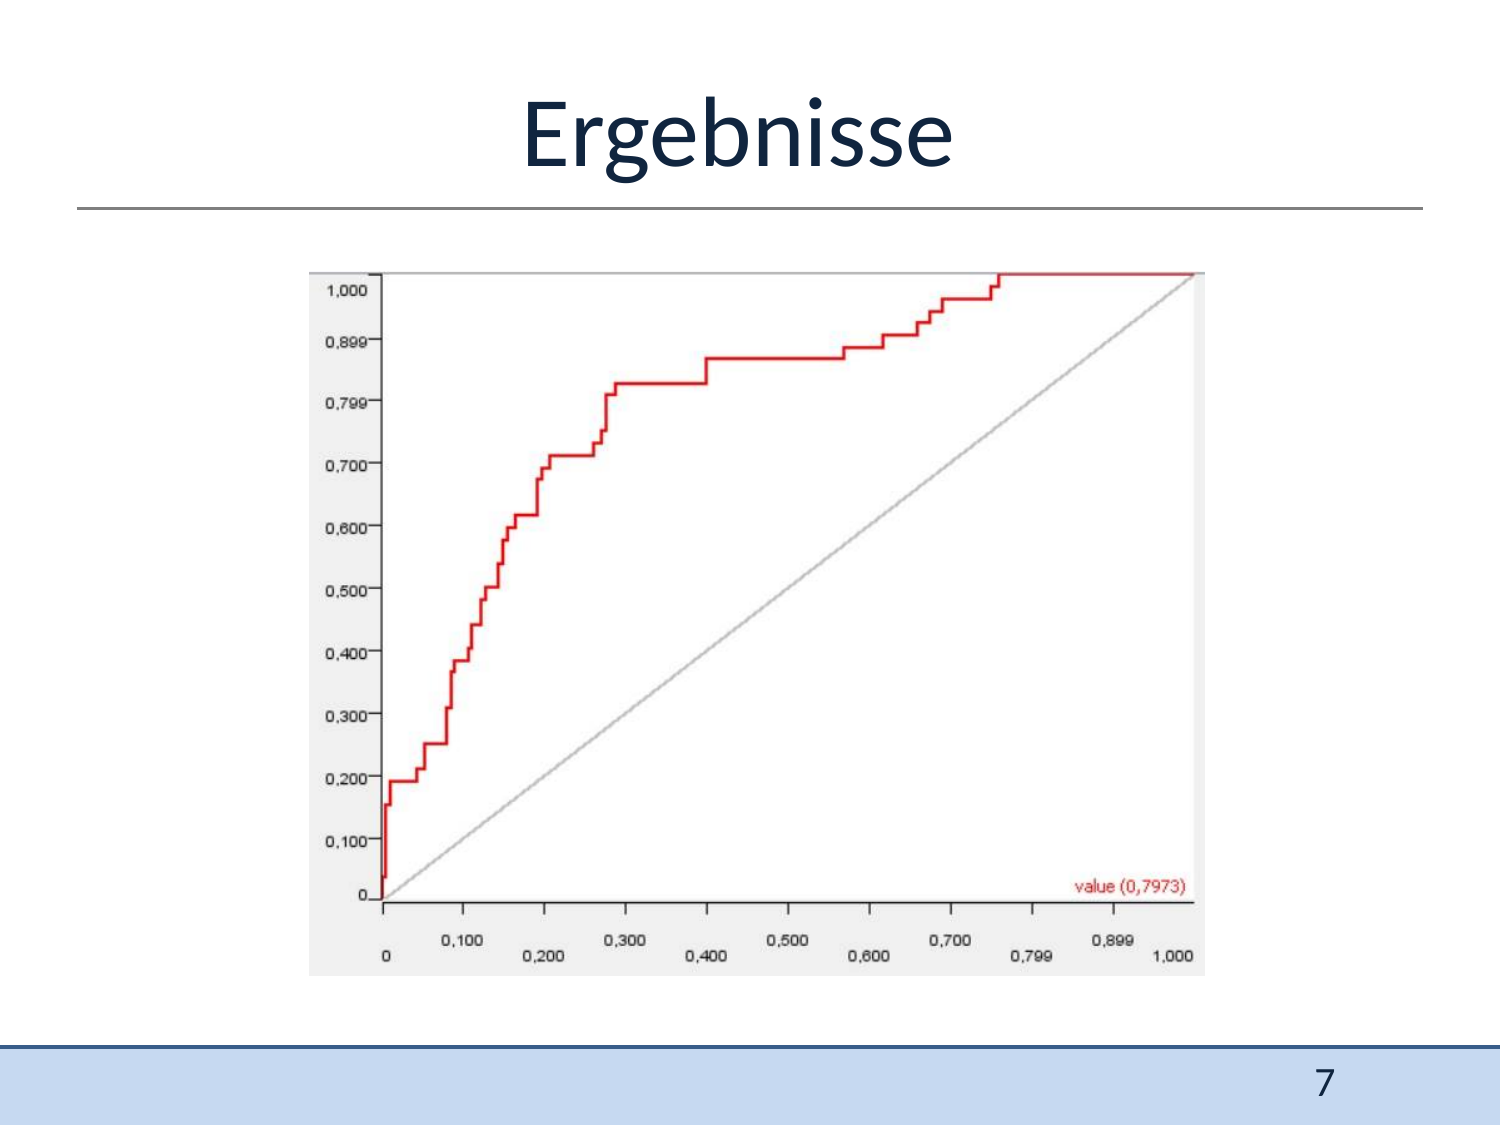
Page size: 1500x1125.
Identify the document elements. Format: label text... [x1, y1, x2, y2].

picture [309, 271, 1205, 976]
title Ergebnisse [76, 45, 1424, 209]
list [139, 366, 1500, 1075]
